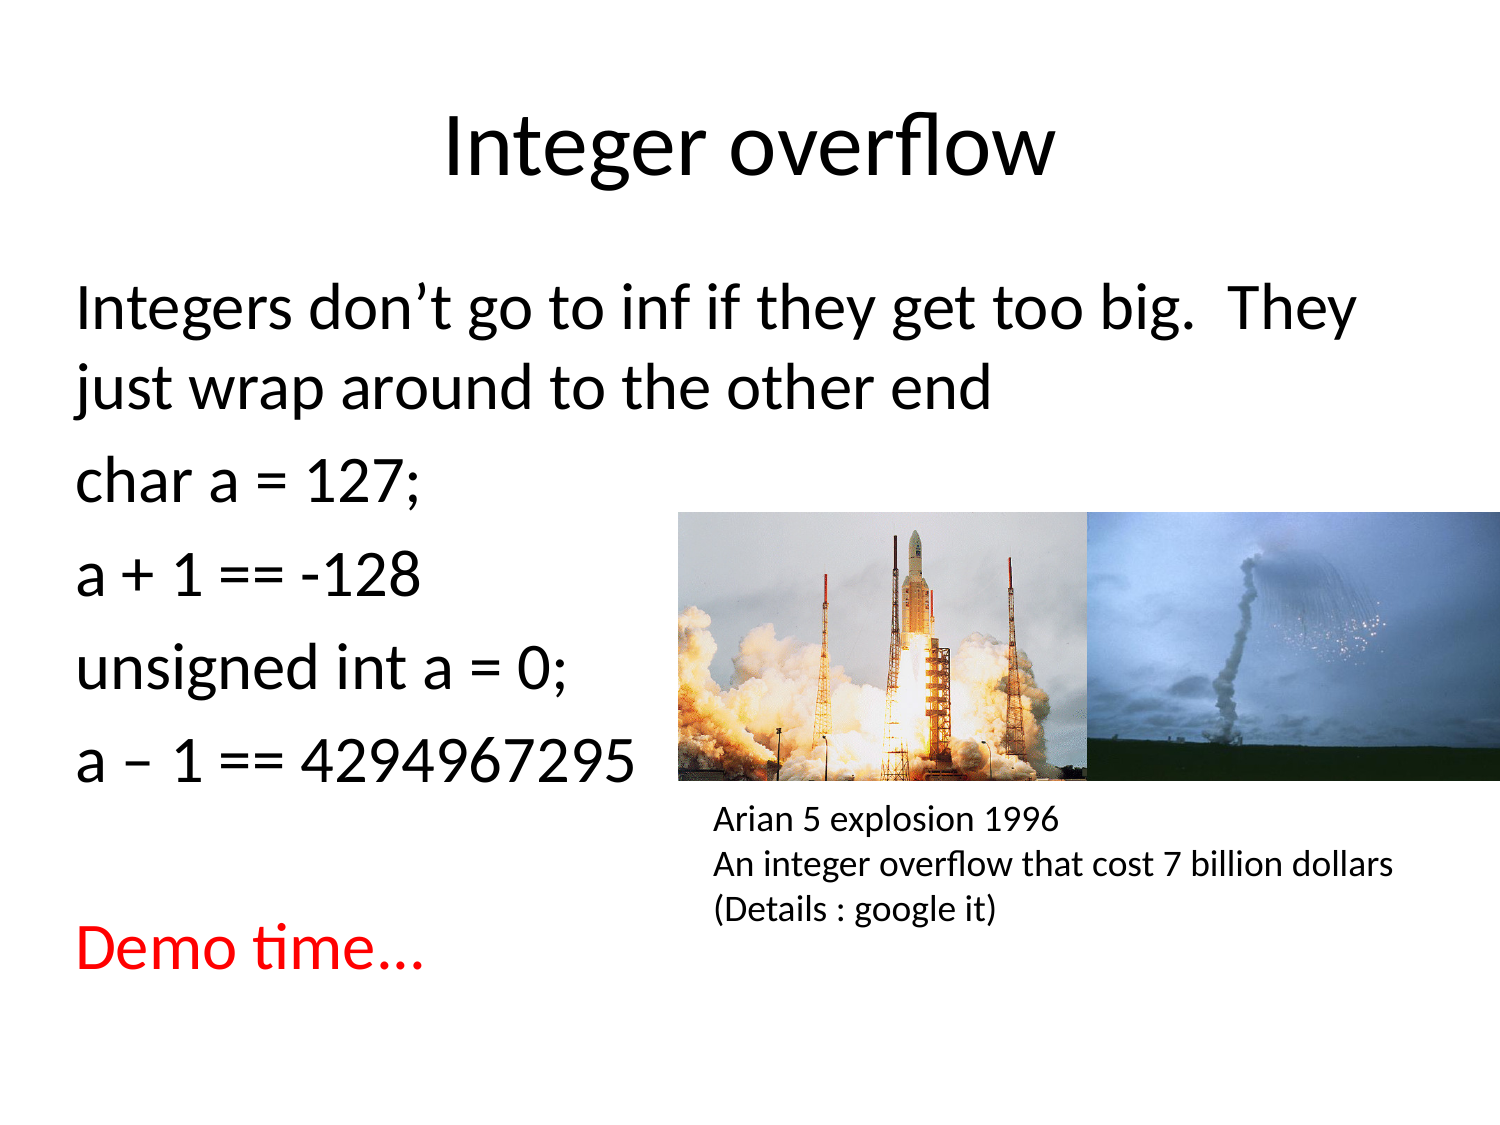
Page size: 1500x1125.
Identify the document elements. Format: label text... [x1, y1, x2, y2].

title Integer overflow [75, 45, 1425, 233]
text_box Arian 5 explosion 1996 An integer overflow that cost 7 billion dollars (Details : google it) [698, 786, 1481, 937]
list Integers don’t go to inf if they get too big. They just wrap around to the other end char a = 127; a + 1 == -128 unsigned int a = 0; a – 1 == 4294967295 Demo time... [75, 262, 1425, 1005]
picture [678, 512, 1500, 781]
